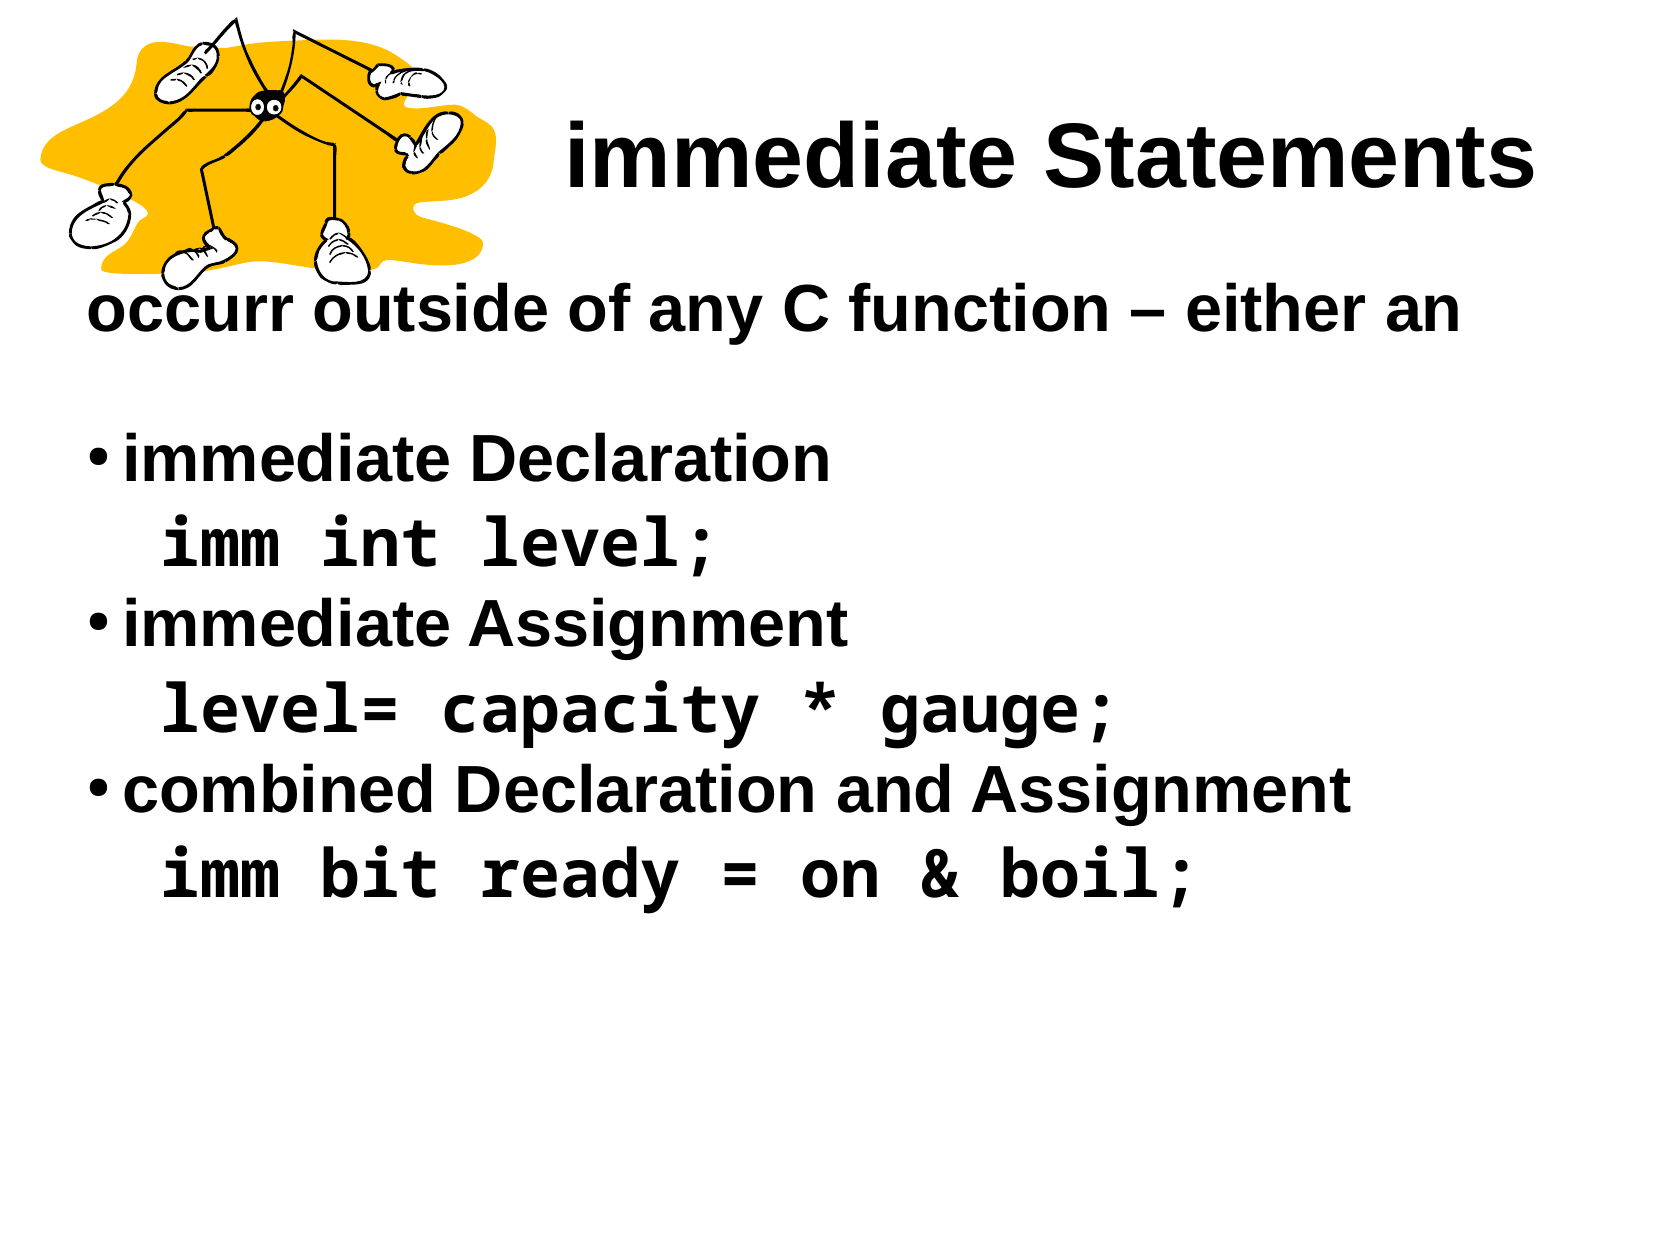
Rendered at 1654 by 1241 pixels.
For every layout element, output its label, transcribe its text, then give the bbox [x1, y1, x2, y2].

picture [40, 17, 497, 291]
title immediate Statements [531, 49, 1571, 300]
subtitle occurr outside of any C function – either an immediate Declaration imm int level; immediate Assignment level= capacity * gauge; combined Declaration and Assignment imm bit ready = on & boil; [86, 300, 1575, 1203]
